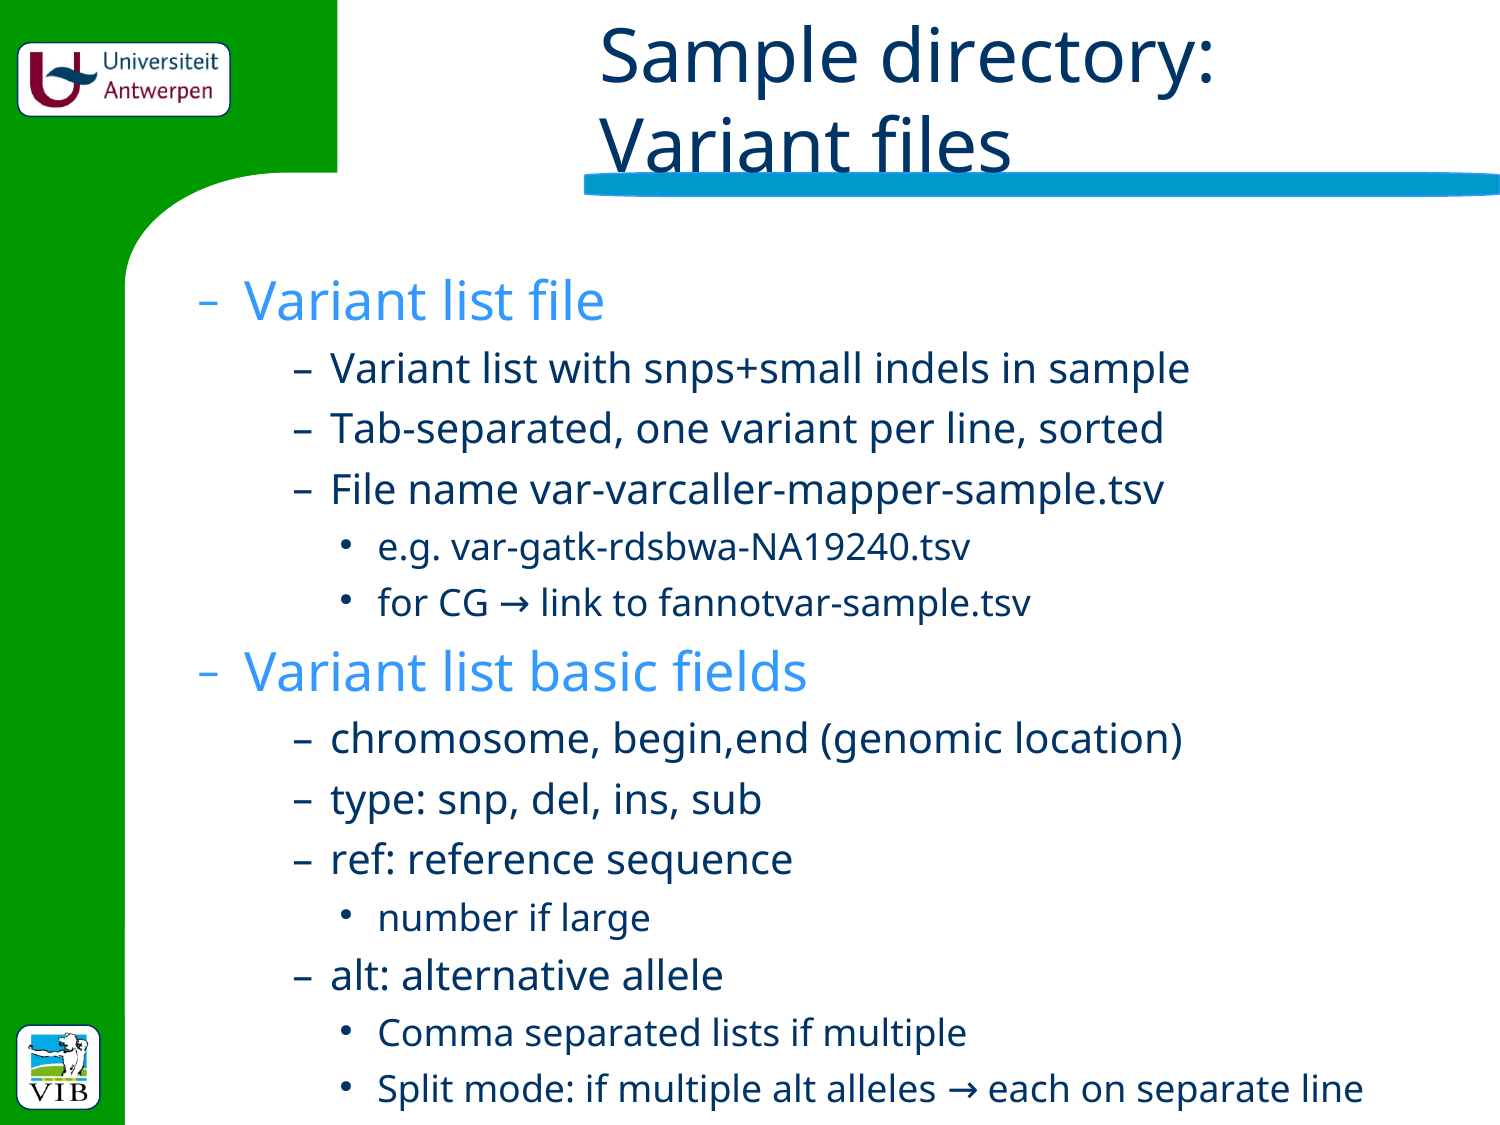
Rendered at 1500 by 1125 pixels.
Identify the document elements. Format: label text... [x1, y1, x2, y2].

list Variant list file Variant list with snps+small indels in sample Tab-separated, one variant per line, sorted File name var-varcaller-mapper-sample.tsv e.g. var-gatk-rdsbwa-NA19240.tsv for CG → link to fannotvar-sample.tsv Variant list basic fields chromosome, begin,end (genomic location) type: snp, del, ins, sub ref: reference sequence number if large alt: alternative allele Comma separated lists if multiple Split mode: if multiple alt alleles → each on separate line [159, 258, 1465, 1118]
picture [25, 1029, 91, 1107]
title Sample directory: Variant files [584, 0, 1500, 195]
picture [25, 47, 223, 112]
